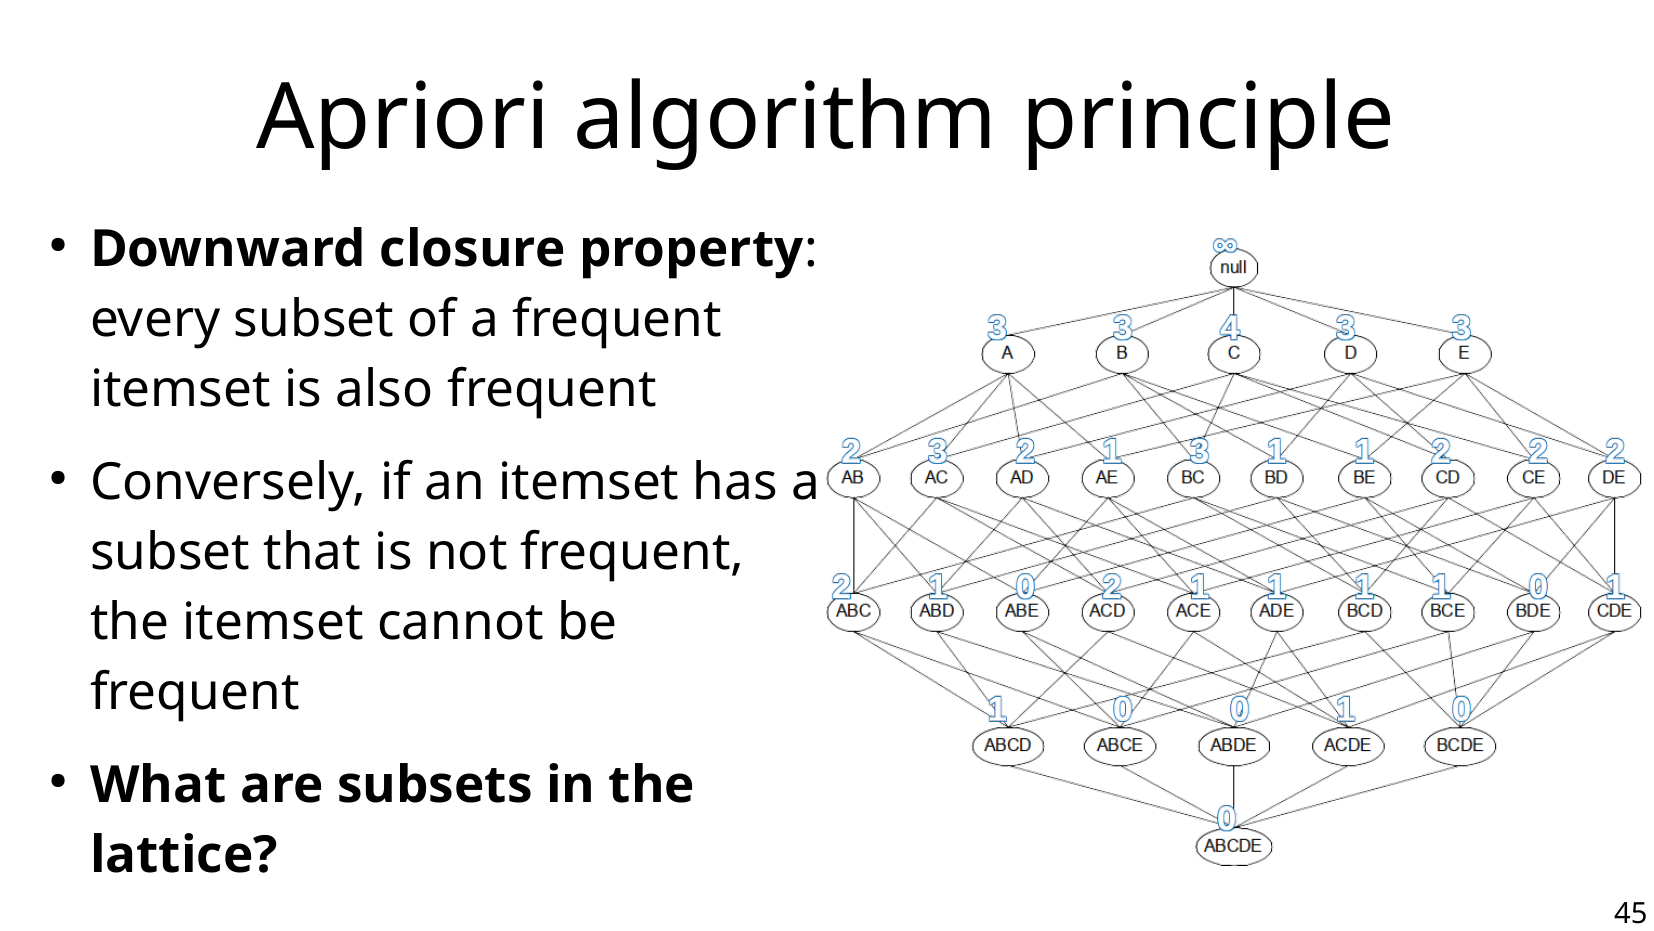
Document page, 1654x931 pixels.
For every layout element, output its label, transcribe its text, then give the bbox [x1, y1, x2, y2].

picture [822, 219, 1652, 866]
list Downward closure property: every subset of a frequent itemset is also frequent Conversely, if an itemset has a subset that is not frequent, the itemset cannot be frequent What are subsets in the lattice? [35, 211, 827, 908]
title Apriori algorithm principle [82, 1, 1571, 219]
